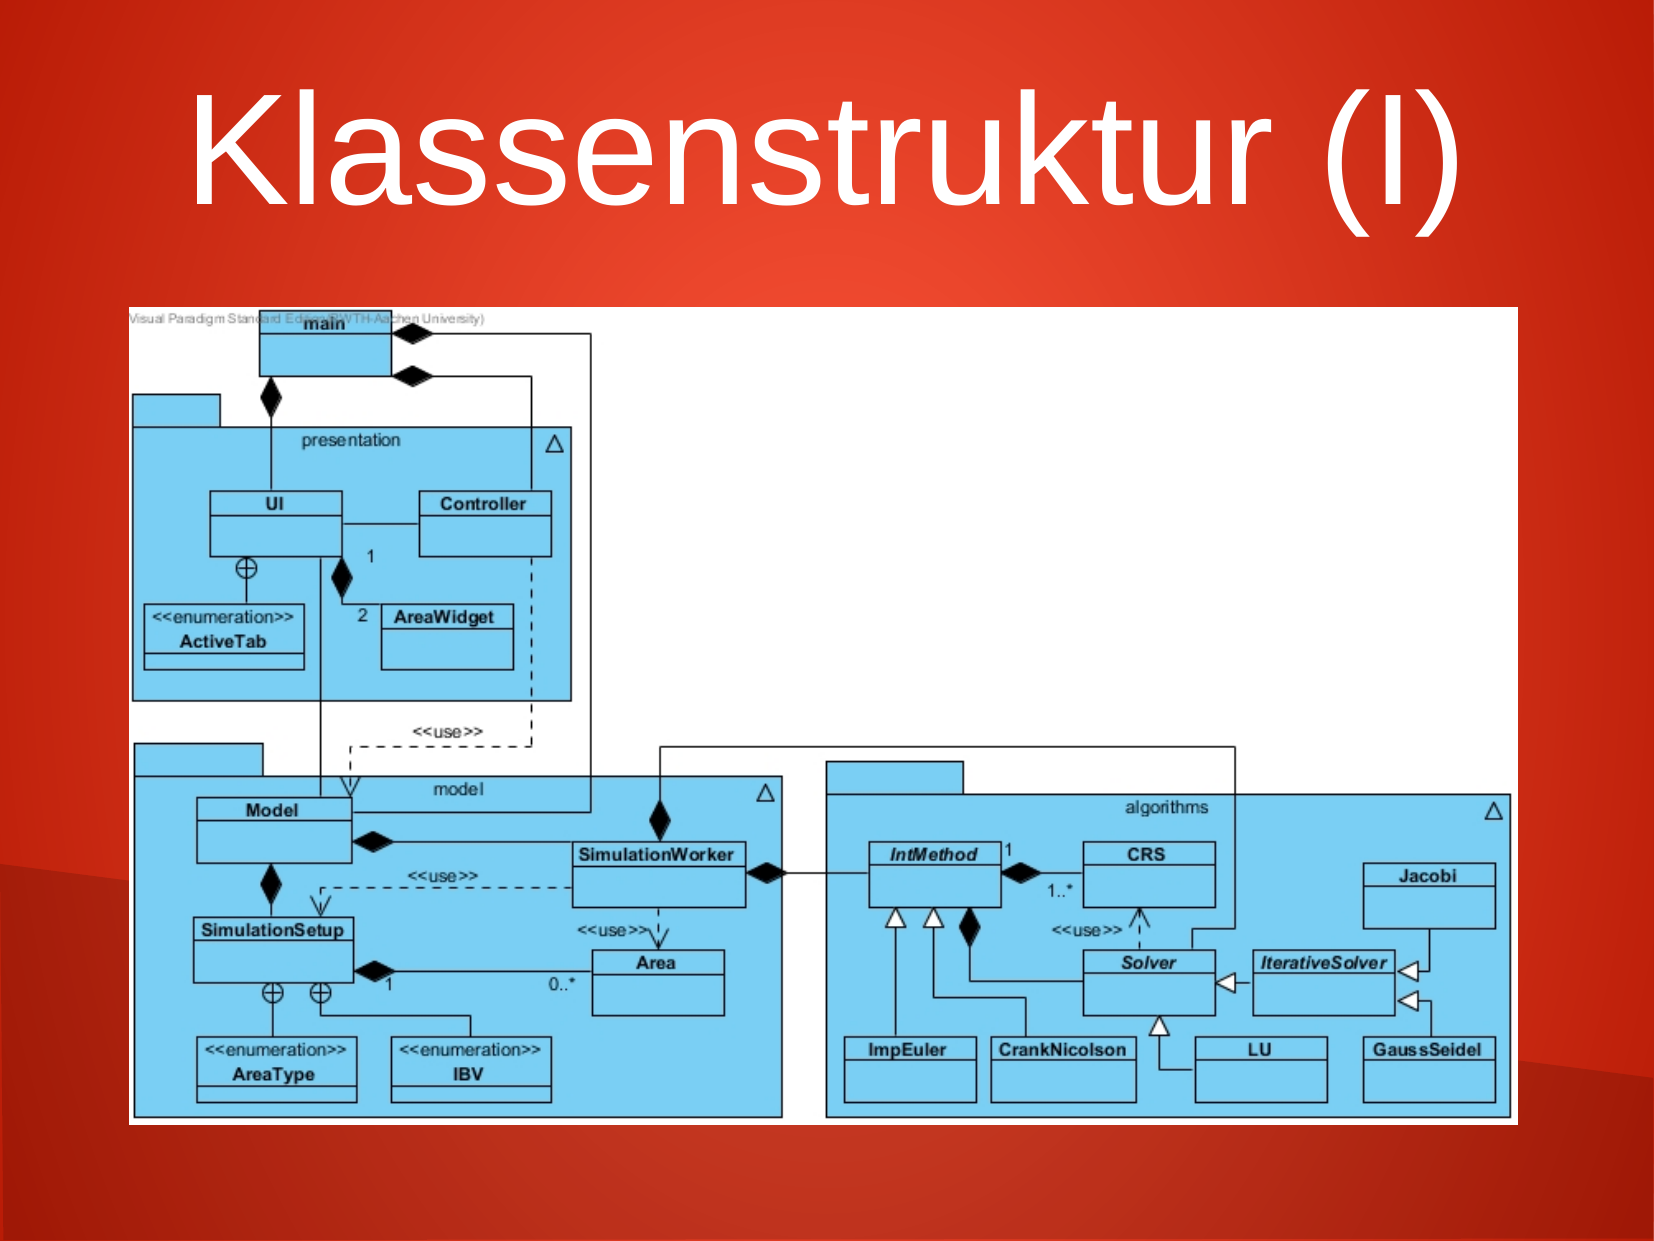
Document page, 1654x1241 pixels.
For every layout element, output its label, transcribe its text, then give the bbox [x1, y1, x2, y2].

title Klassenstruktur (I) [82, 47, 1571, 252]
picture [129, 307, 1518, 1126]
